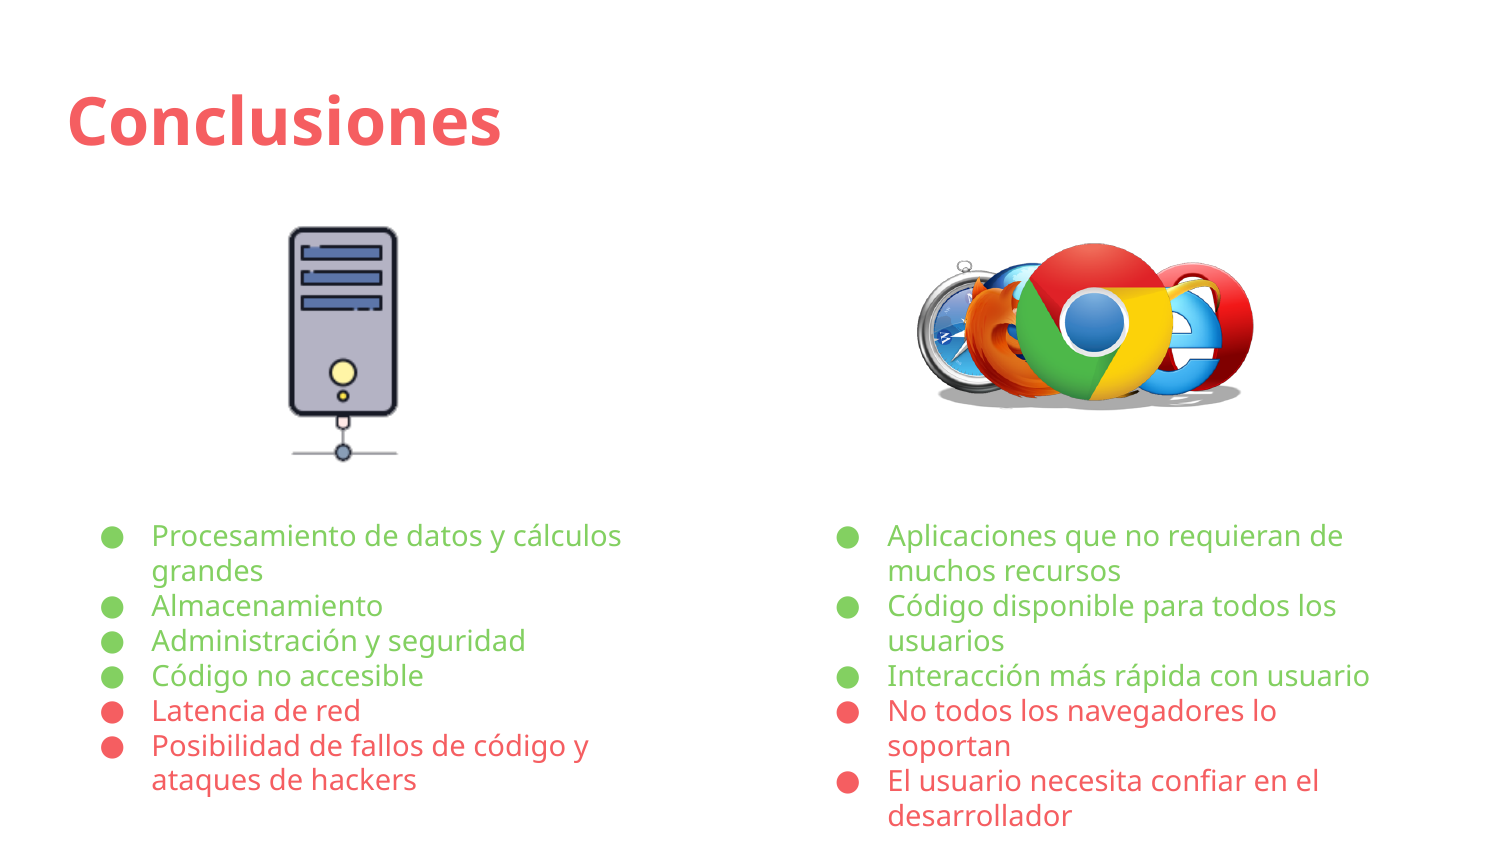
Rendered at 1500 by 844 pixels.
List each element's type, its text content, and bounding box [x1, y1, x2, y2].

text_box Aplicaciones que no requieran de muchos recursos Código disponible para todos los usuarios Interacción más rápida con usuario No todos los navegadores lo soportan El usuario necesita confiar en el desarrollador [797, 502, 1416, 799]
text_box Procesamiento de datos y cálculos grandes Almacenamiento Administración y seguridad Código no accesible Latencia de red Posibilidad de fallos de código y ataques de hackers [61, 502, 672, 810]
picture [915, 234, 1256, 422]
picture [188, 189, 502, 502]
title Conclusiones [51, 64, 1449, 167]
